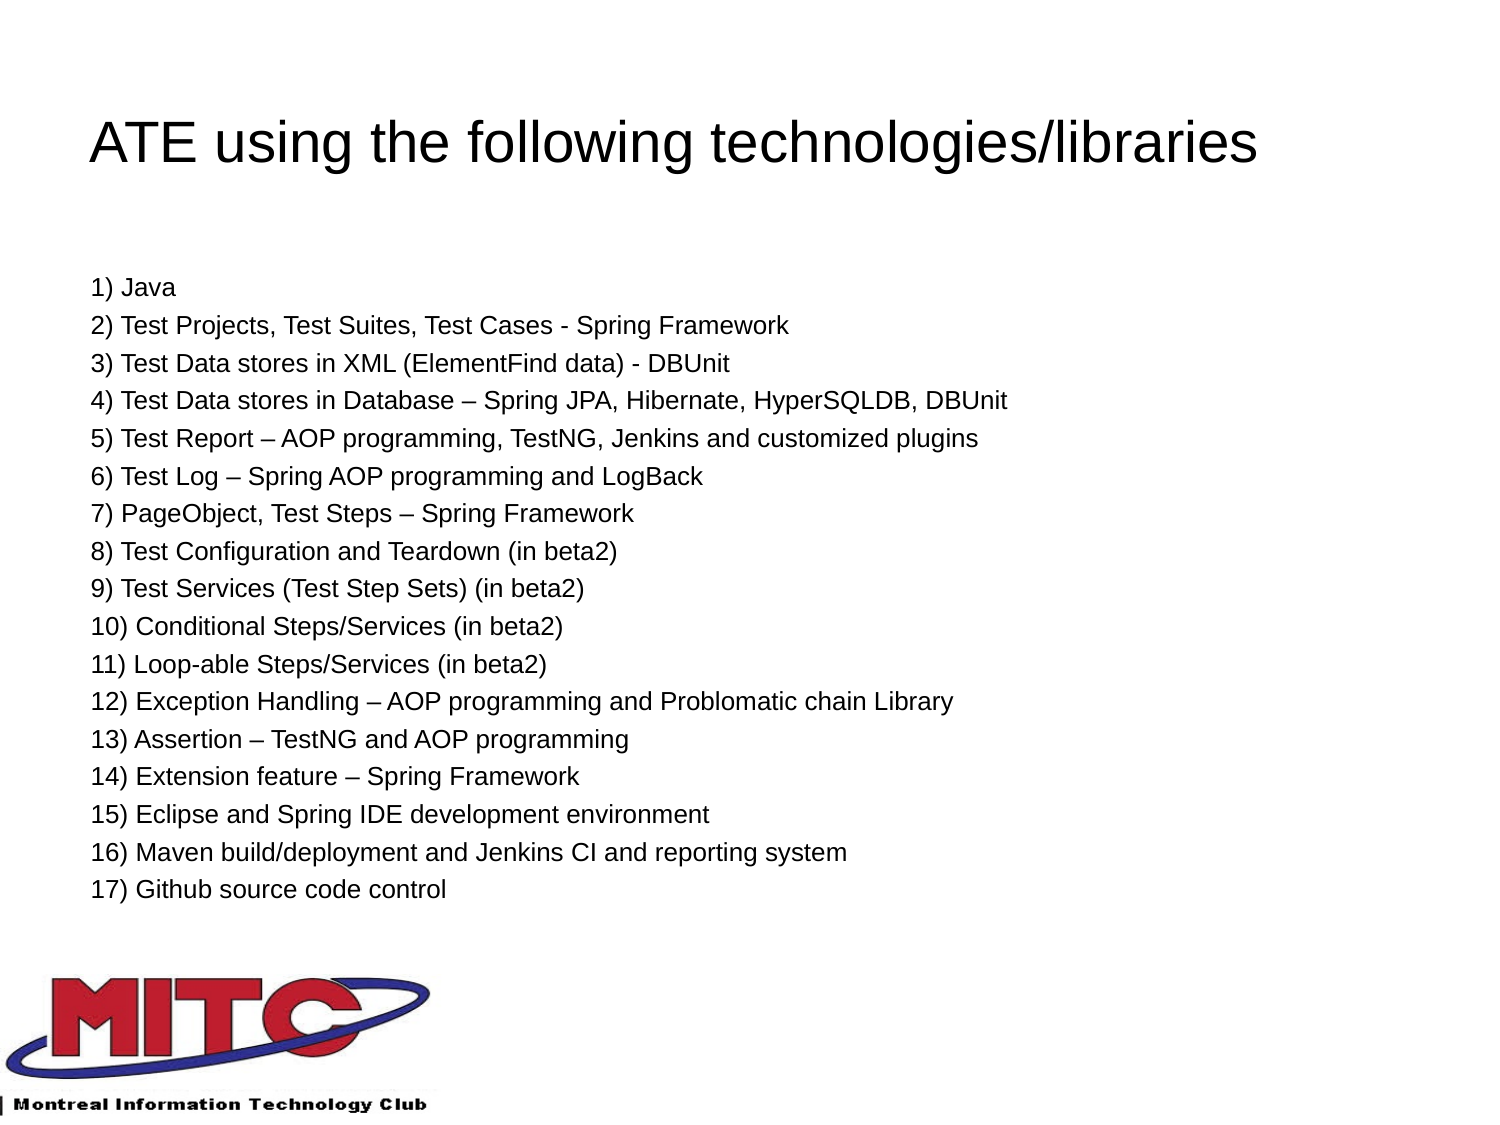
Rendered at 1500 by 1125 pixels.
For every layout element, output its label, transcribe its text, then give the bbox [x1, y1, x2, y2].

picture [0, 974, 480, 1116]
title ATE using the following technologies/libraries [75, 44, 1426, 233]
list 1) Java 2) Test Projects, Test Suites, Test Cases - Spring Framework 3) Test Data stores in XML (ElementFind data) - DBUnit 4) Test Data stores in Database – Spring JPA, Hibernate, HyperSQLDB, DBUnit 5) Test Report – AOP programming, TestNG, Jenkins and customized plugins 6) Test Log – Spring AOP programming and LogBack 7) PageObject, Test Steps – Spring Framework 8) Test Configuration and Teardown (in beta2) 9) Test Services (Test Step Sets) (in beta2) 10) Conditional Steps/Services (in beta2) 11) Loop-able Steps/Services (in beta2) 12) Exception Handling – AOP programming and Problomatic chain Library 13) Assertion – TestNG and AOP programming 14) Extension feature – Spring Framework 15) Eclipse and Spring IDE development environment 16) Maven build/deployment and Jenkins CI and reporting system 17) Github source code control [75, 263, 1426, 916]
